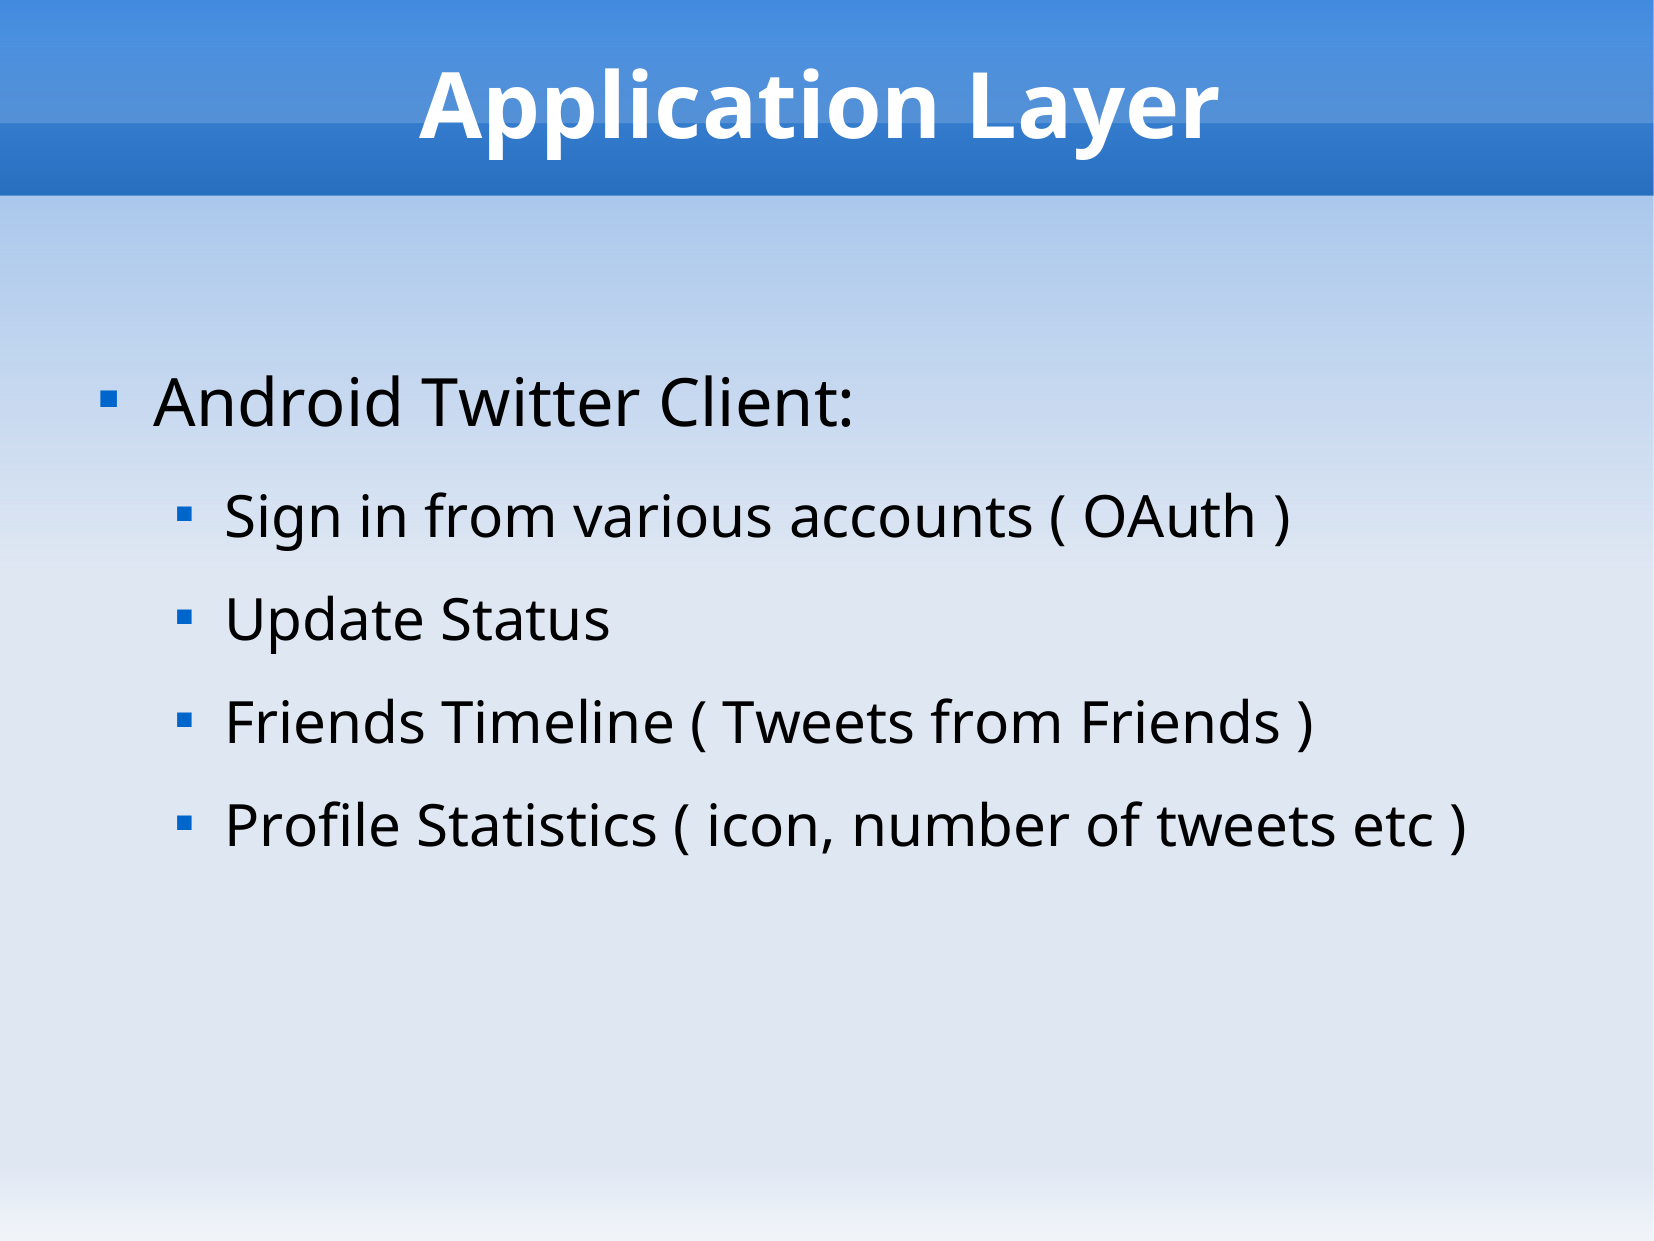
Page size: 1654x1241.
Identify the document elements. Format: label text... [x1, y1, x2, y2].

picture [0, 0, 1654, 1241]
title Application Layer [76, 0, 1565, 208]
list Android Twitter Client: Sign in from various accounts ( OAuth ) Update Status Friends Timeline ( Tweets from Friends ) Profile Statistics ( icon, number of tweets etc ) [82, 355, 1571, 1058]
